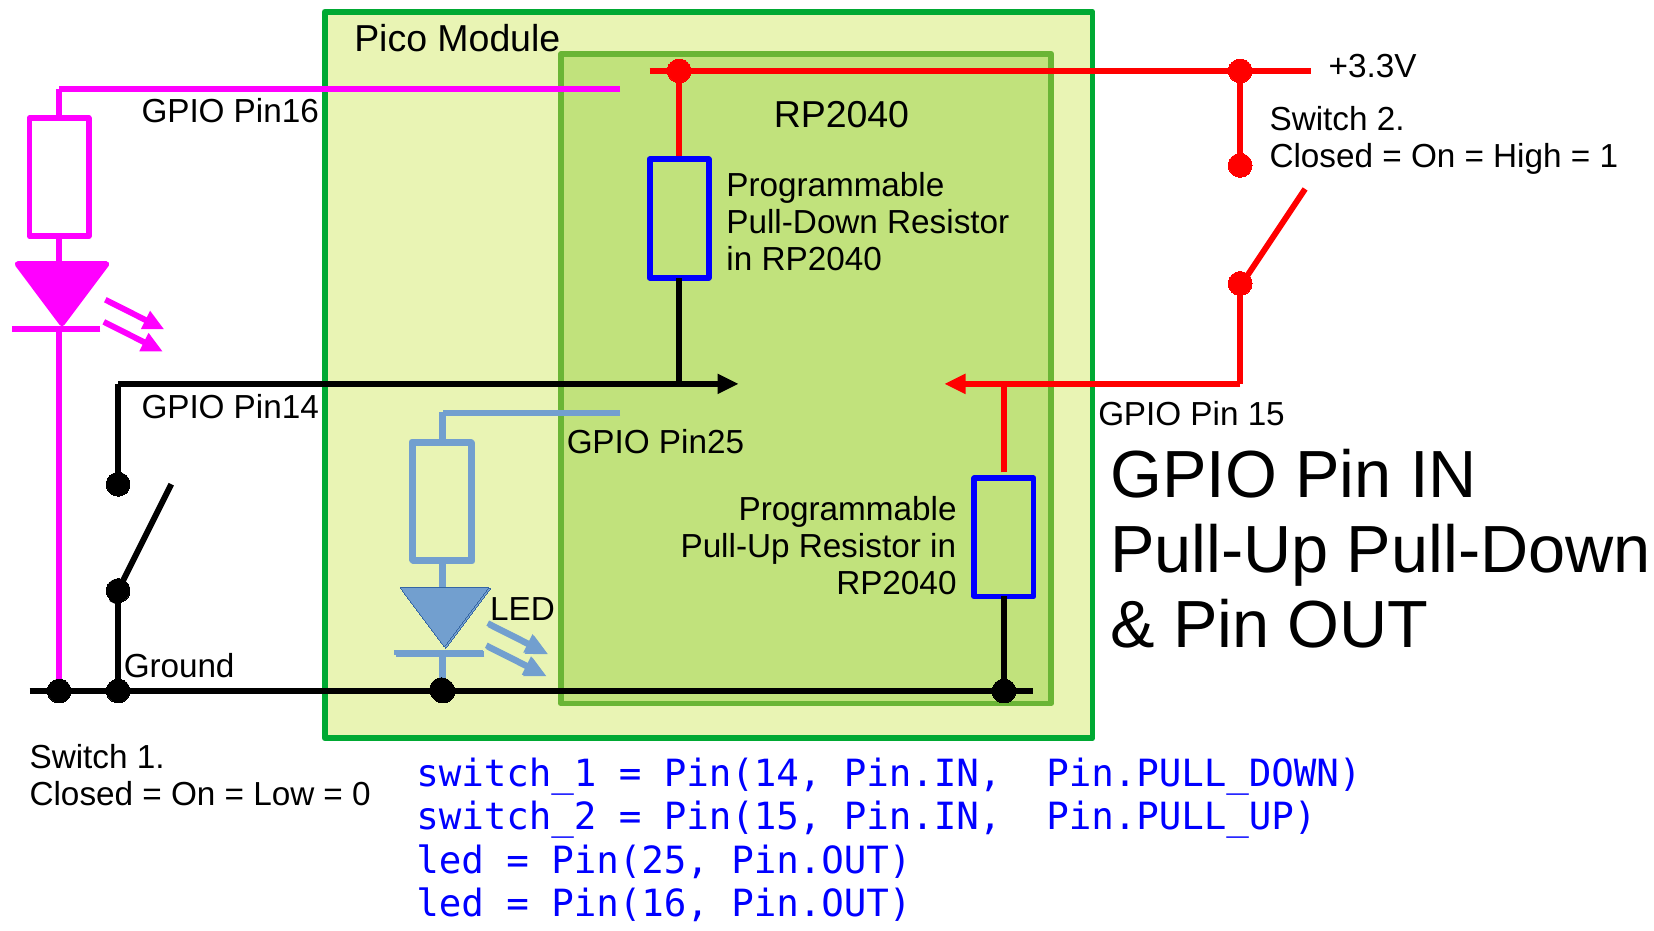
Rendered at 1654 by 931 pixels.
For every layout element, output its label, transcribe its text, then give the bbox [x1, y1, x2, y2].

subtitle +3.3V [1328, 48, 1625, 100]
text_box [106, 679, 130, 703]
text_box [17, 264, 107, 324]
text_box GPIO Pin16 [141, 92, 349, 130]
text_box switch_1 = Pin(14, Pin.IN, Pin.PULL_DOWN) switch_2 = Pin(15, Pin.IN, Pin.PULL_UP) led = Pin(25, Pin.OUT) led = Pin(16, Pin.OUT) [401, 744, 1417, 931]
title GPIO Pin IN Pull-Up Pull-Down & Pin OUT [1110, 437, 1654, 662]
text_box [106, 472, 130, 497]
text_box RP2040 [738, 93, 945, 136]
text_box Ground [124, 647, 420, 686]
text_box [1228, 59, 1253, 83]
text_box [121, 582, 130, 603]
text_box LED [490, 590, 573, 628]
text_box GPIO Pin25 [566, 423, 774, 461]
text_box [324, 11, 1093, 739]
text_box [653, 162, 706, 275]
text_box Programmable Pull-Up Resistor in RP2040 [661, 490, 957, 603]
text_box [47, 679, 71, 703]
text_box Switch 1. Closed = On = Low = 0 [29, 738, 384, 827]
text_box [106, 578, 120, 600]
text_box Switch 2. Closed = On = High = 1 [1269, 100, 1625, 189]
text_box GPIO Pin14 [141, 388, 349, 426]
text_box [1228, 153, 1253, 178]
text_box Programmable Pull-Down Resistor in RP2040 [726, 166, 1022, 278]
text_box Pico Module [354, 17, 562, 60]
text_box GPIO Pin 15 [1098, 395, 1335, 433]
text_box [1228, 271, 1253, 295]
